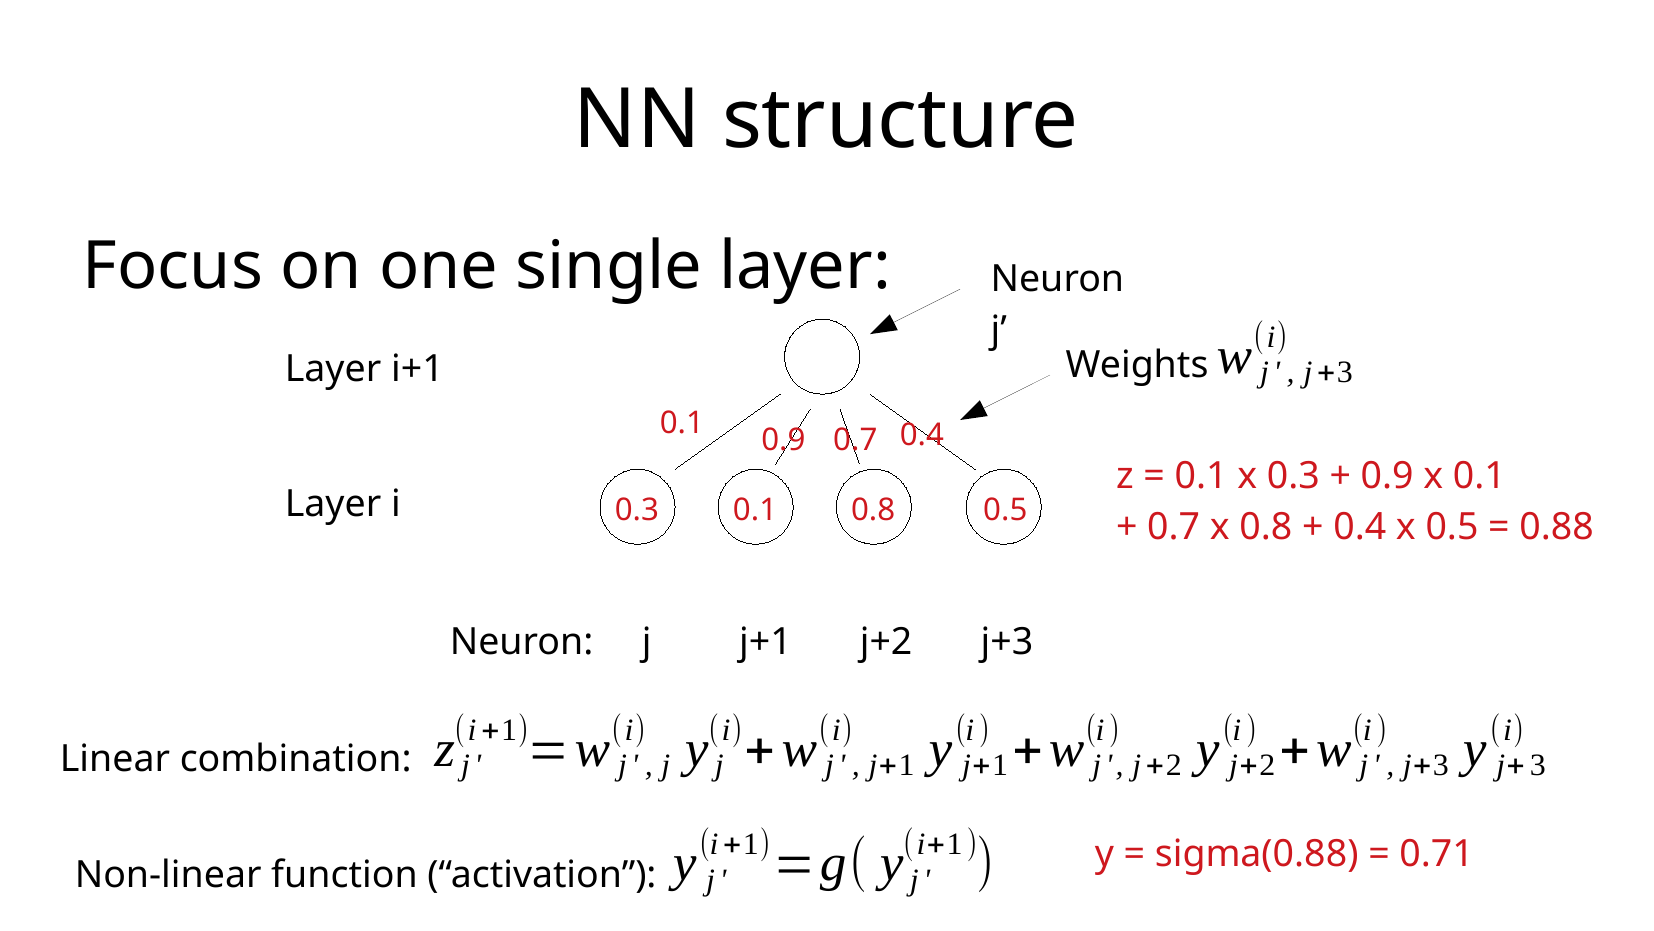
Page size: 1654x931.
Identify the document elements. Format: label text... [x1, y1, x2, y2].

chart [652, 825, 1009, 899]
text_box Neuron j’ [975, 244, 1156, 349]
text_box Neuron: j j+1 j+2 j+3 [435, 607, 1053, 668]
text_box y = sigma(0.88) = 0.71 [1080, 819, 1501, 886]
text_box Layer i [270, 469, 412, 529]
text_box 0.1 [718, 480, 800, 537]
text_box Linear combination: [45, 724, 412, 784]
chart [1203, 317, 1366, 392]
list Focus on one single layer: [82, 217, 1571, 811]
text_box 0.9 [746, 409, 818, 466]
text_box z = 0.1 x 0.3 + 0.9 x 0.1 + 0.7 x 0.8 + 0.4 x 0.5 = 0.88 [1101, 441, 1612, 583]
text_box 0.5 [968, 480, 1051, 537]
text_box Layer i+1 [270, 334, 455, 394]
text_box Non-linear function (“activation”): [60, 840, 660, 900]
text_box 0.7 [818, 409, 901, 466]
text_box 0.3 [600, 480, 682, 537]
text_box 0.8 [836, 480, 918, 537]
text_box Weights [1050, 330, 1231, 390]
chart [417, 710, 1558, 785]
text_box 0.4 [885, 405, 967, 462]
text_box 0.1 [645, 393, 727, 451]
title NN structure [82, 37, 1571, 193]
